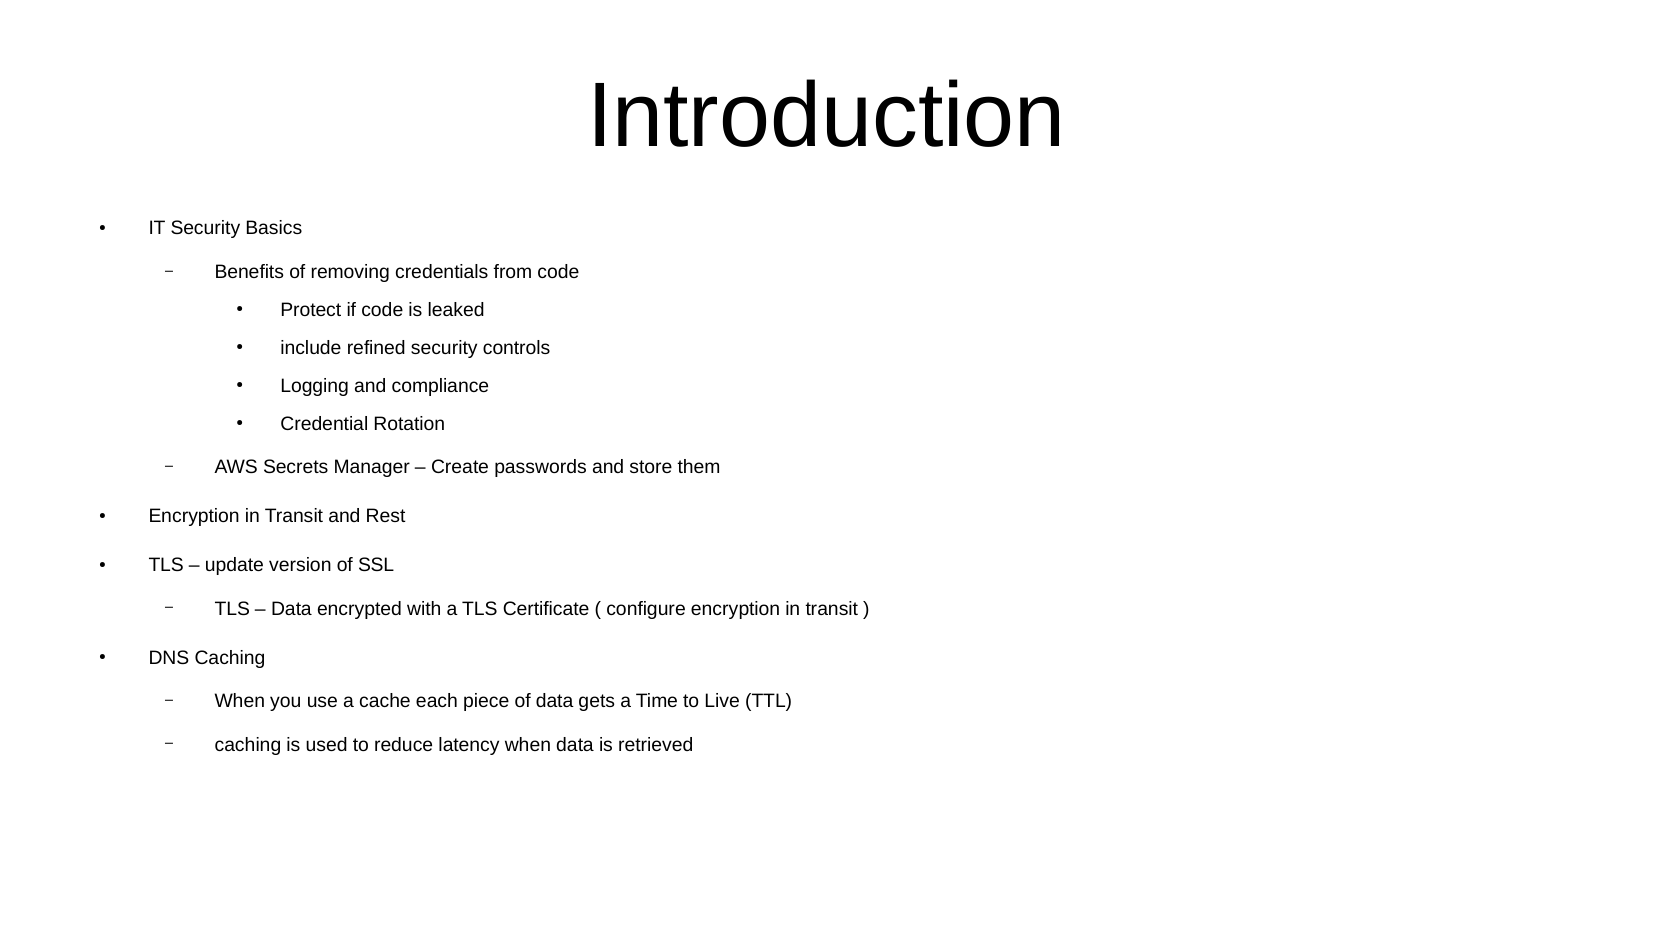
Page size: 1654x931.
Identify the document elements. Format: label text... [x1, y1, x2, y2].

list IT Security Basics Benefits of removing credentials from code Protect if code is leaked include refined security controls Logging and compliance Credential Rotation AWS Secrets Manager – Create passwords and store them Encryption in Transit and Rest TLS – update version of SSL TLS – Data encrypted with a TLS Certificate ( configure encryption in transit ) DNS Caching When you use a cache each piece of data gets a Time to Live (TTL) caching is used to reduce latency when data is retrieved [82, 217, 1571, 758]
title Introduction [82, 37, 1571, 193]
